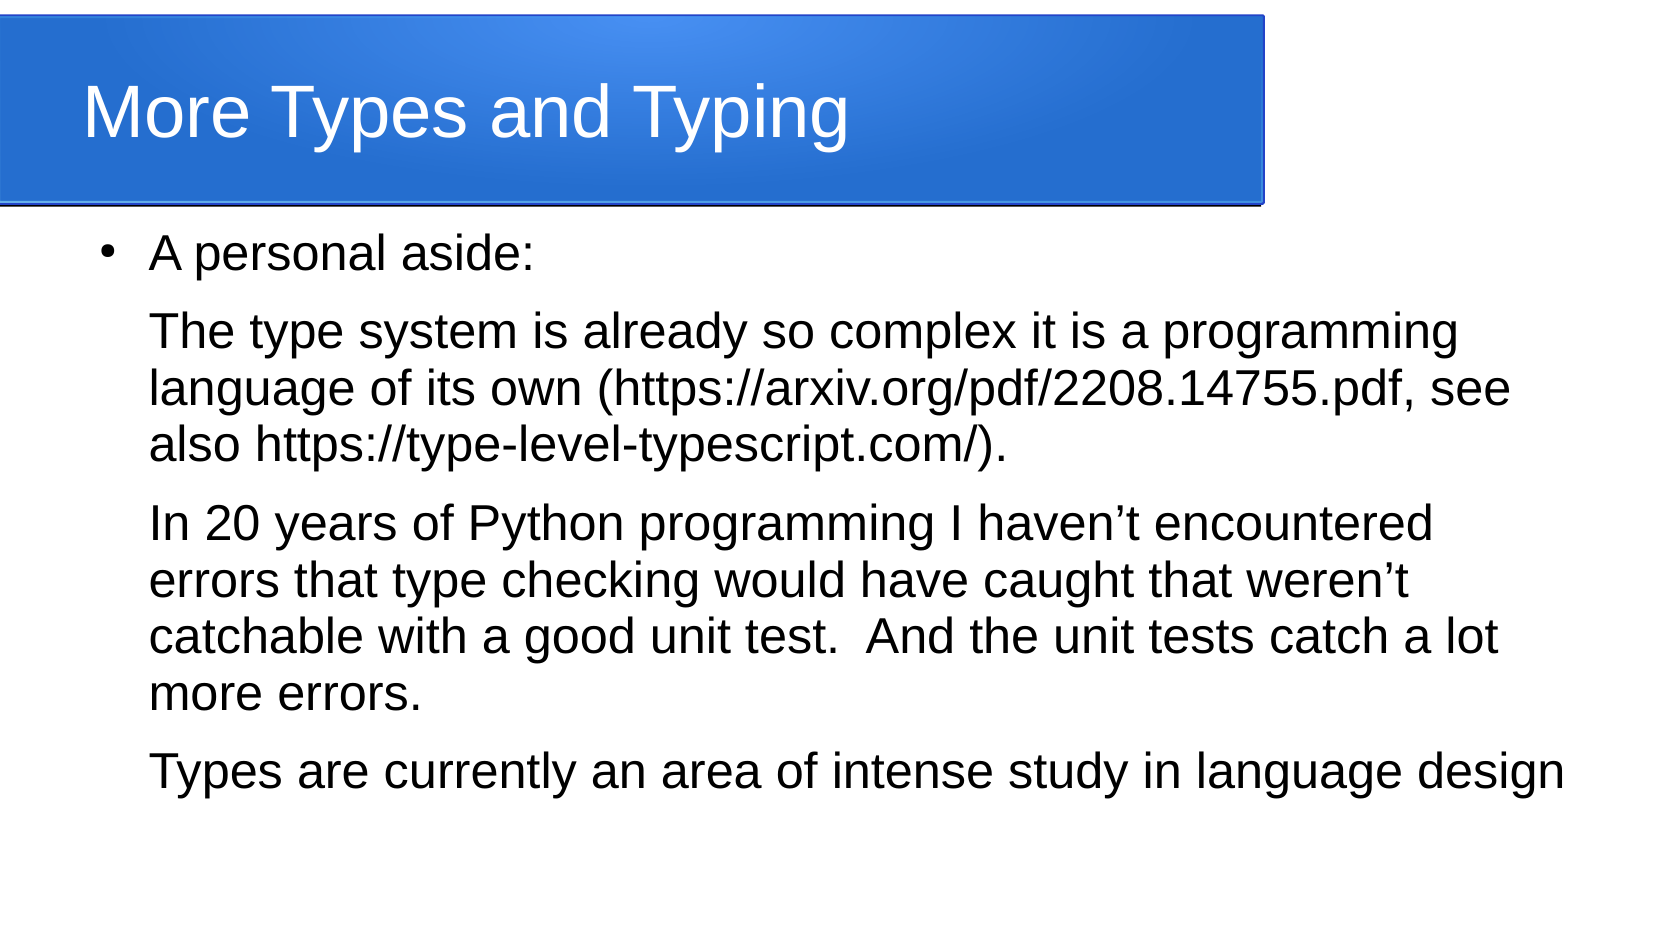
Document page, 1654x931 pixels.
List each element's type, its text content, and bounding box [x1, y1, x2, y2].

title More Types and Typing [82, 35, 1235, 189]
list A personal aside: The type system is already so complex it is a programming language of its own (https://arxiv.org/pdf/2208.14755.pdf, see also https://type-level-typescript.com/). In 20 years of Python programming I haven’t encountered errors that type checking would have caught that weren’t catchable with a good unit test. And the unit tests catch a lot more errors. Types are currently an area of intense study in language design [82, 224, 1571, 856]
